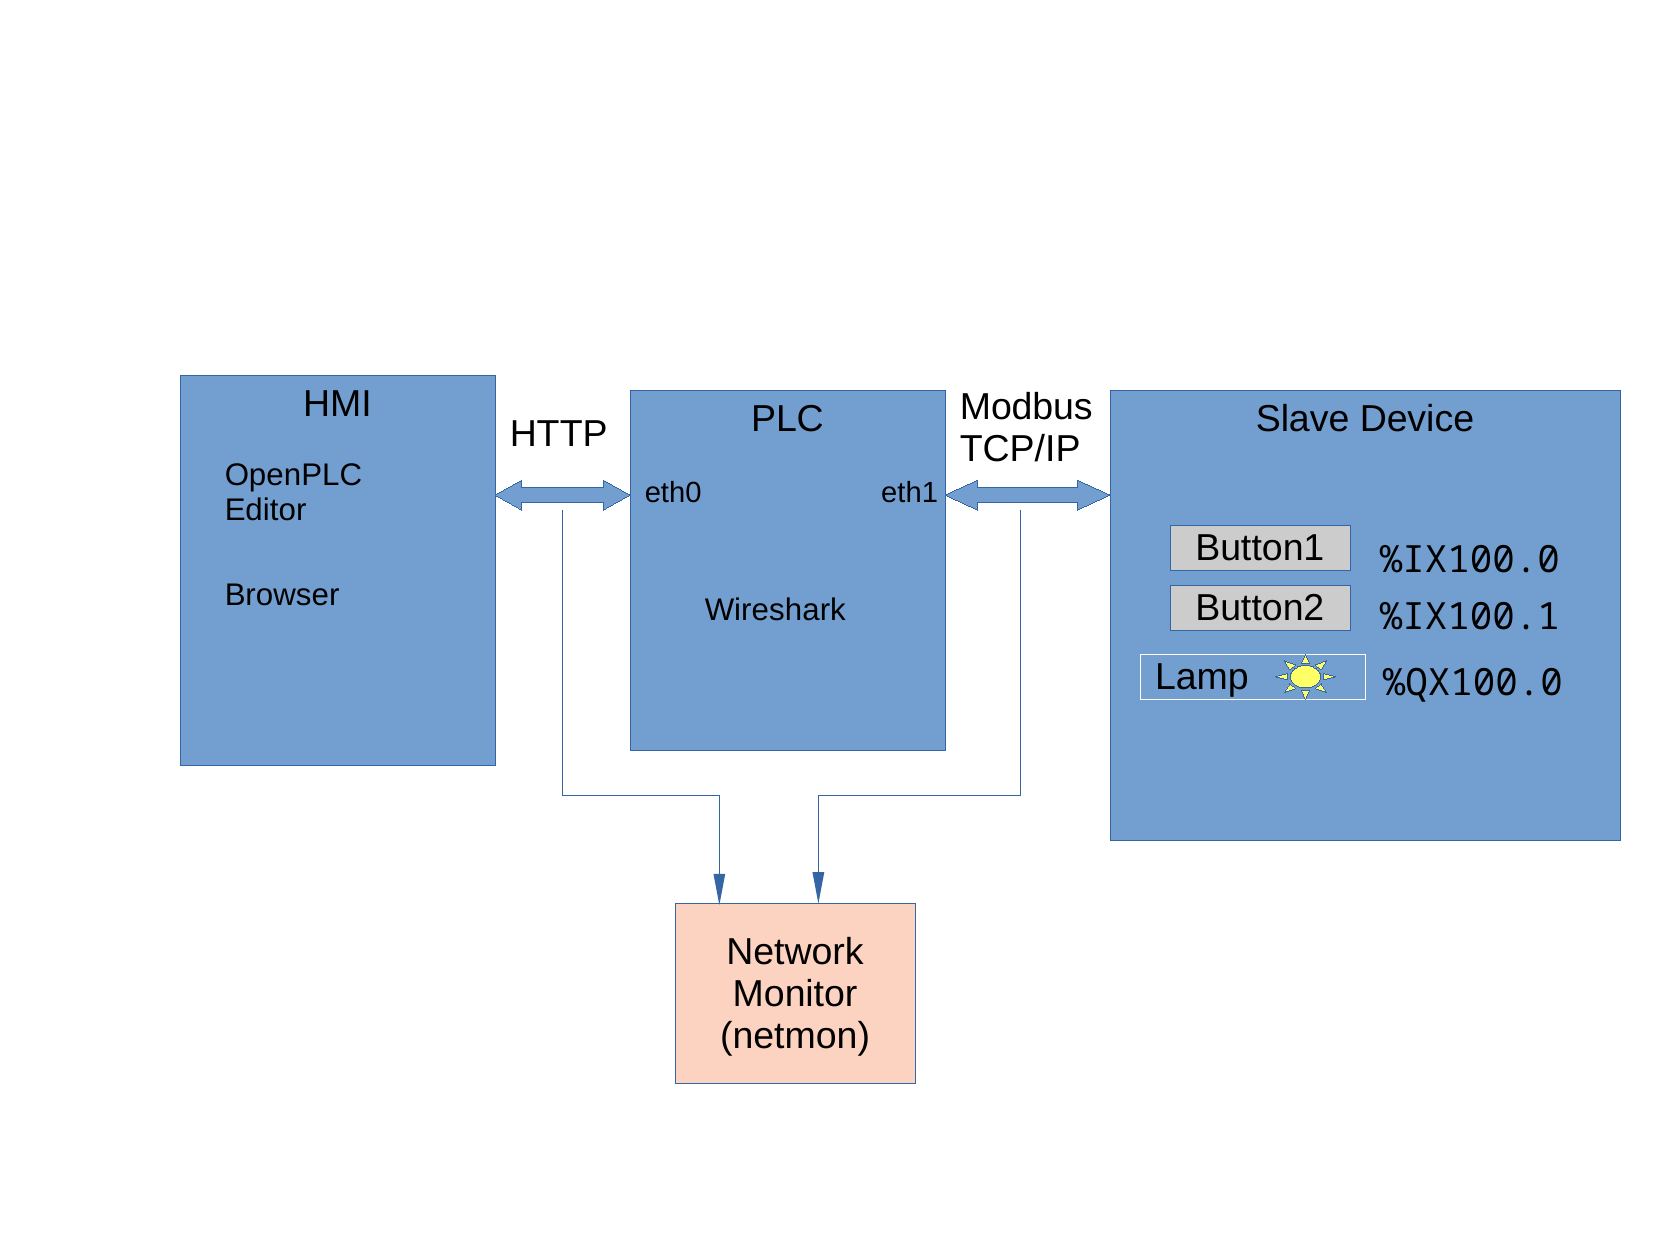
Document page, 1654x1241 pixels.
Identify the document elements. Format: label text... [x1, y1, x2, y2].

text_box Button1 [1170, 525, 1351, 571]
text_box Slave Device [1110, 390, 1621, 841]
text_box eth1 [866, 468, 972, 516]
text_box Wireshark [690, 585, 886, 691]
text_box HTTP [495, 405, 631, 481]
text_box [1323, 673, 1336, 680]
text_box %QX100.0 [1368, 648, 1594, 709]
text_box PLC [630, 390, 946, 751]
text_box HMI [180, 375, 496, 766]
text_box [495, 481, 630, 511]
text_box Button2 [1170, 585, 1351, 631]
text_box [1301, 690, 1310, 700]
text_box %IX100.1 [1365, 581, 1591, 642]
text_box [1284, 660, 1327, 693]
text_box Browser [210, 570, 406, 676]
text_box OpenPLC Editor [210, 450, 406, 556]
text_box %IX100.0 [1365, 525, 1591, 581]
text_box eth0 [630, 468, 736, 516]
text_box [972, 499, 1102, 511]
text_box [1275, 673, 1288, 680]
text_box Network Monitor (netmon) [675, 903, 916, 1084]
text_box Lamp [1140, 654, 1366, 700]
text_box Modbus TCP/IP [945, 378, 1111, 499]
text_box [1301, 654, 1310, 664]
